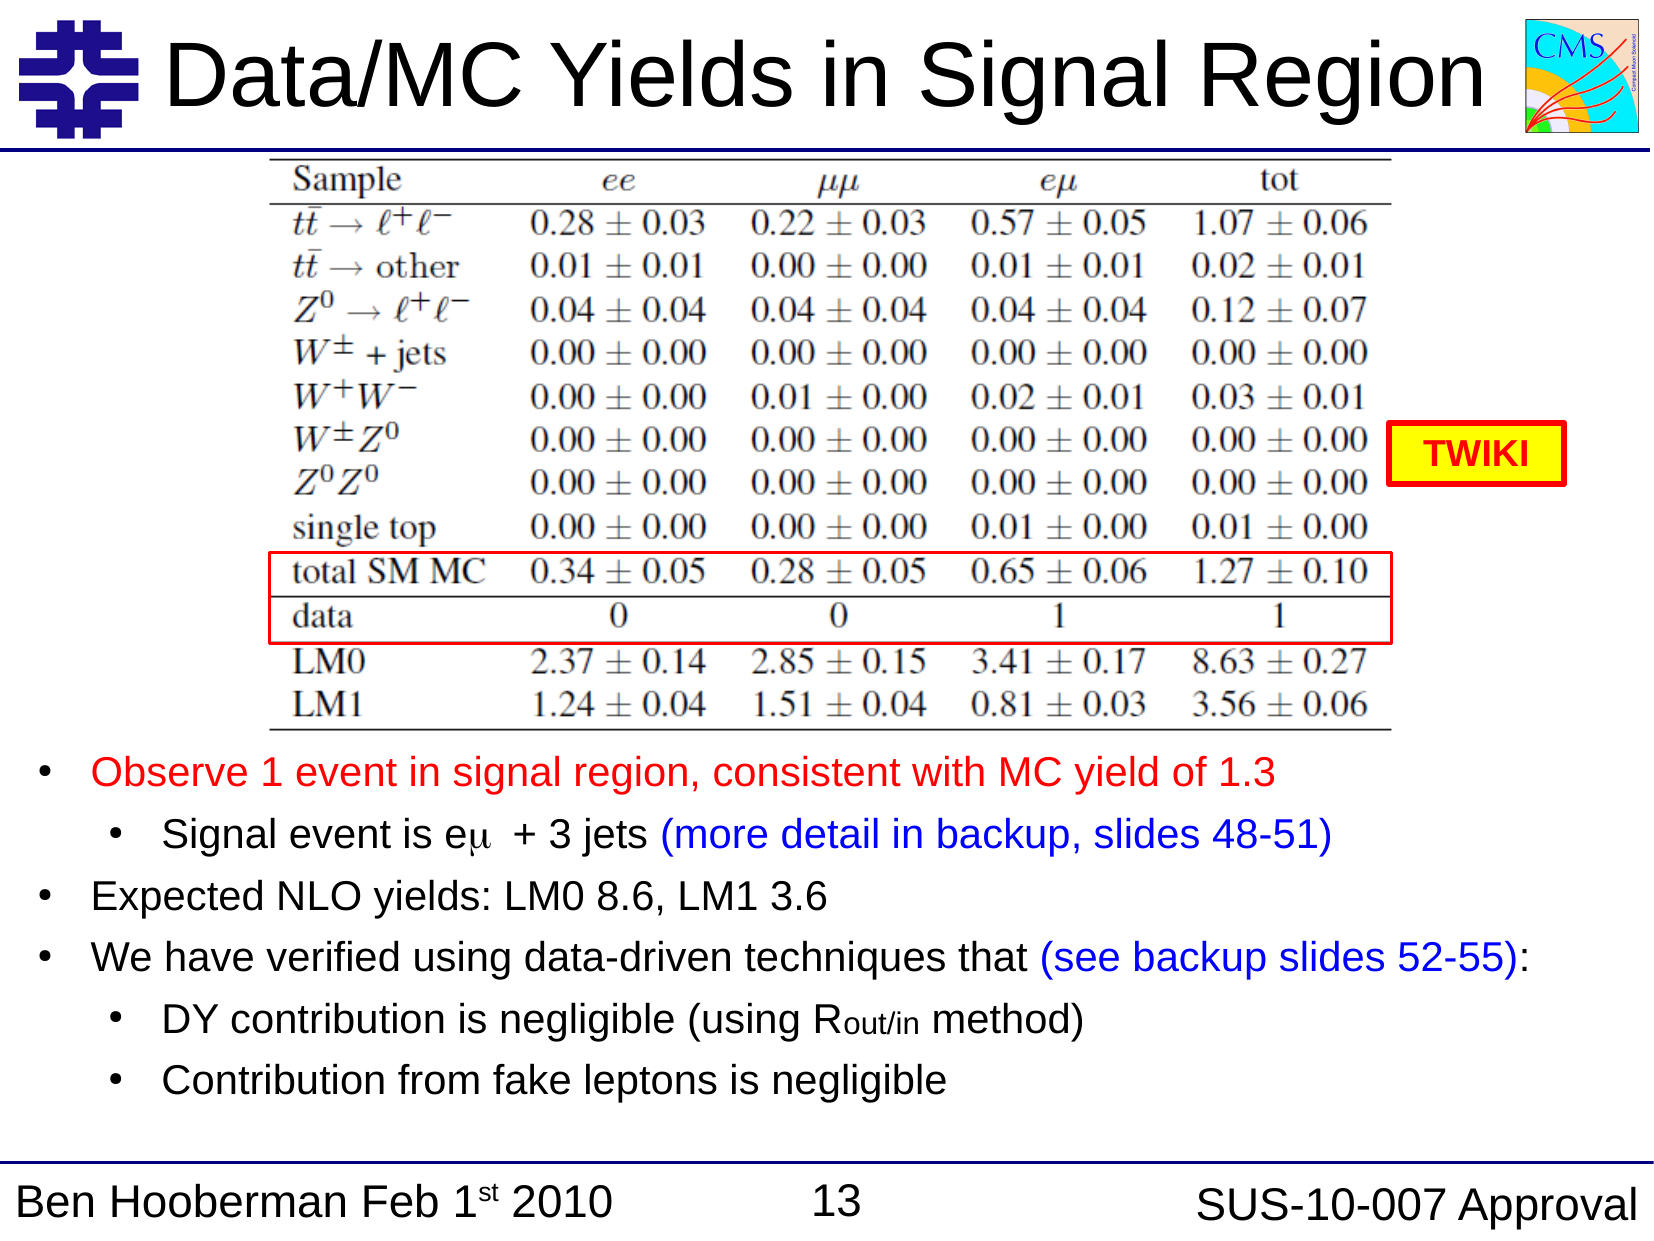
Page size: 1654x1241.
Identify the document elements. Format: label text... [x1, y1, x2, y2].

text_box TWIKI [1388, 422, 1565, 484]
picture [244, 156, 1403, 745]
list Observe 1 event in signal region, consistent with MC yield of 1.3 Signal event is em + 3 jets (more detail in backup, slides 48-51) Expected NLO yields: LM0 8.6, LM1 3.6 We have verified using data-driven techniques that (see backup slides 52-55): DY contribution is negligible (using Rout/in method) Contribution from fake leptons is negligible [19, 749, 1654, 1193]
title Data/MC Yields in Signal Region [0, 0, 1654, 151]
